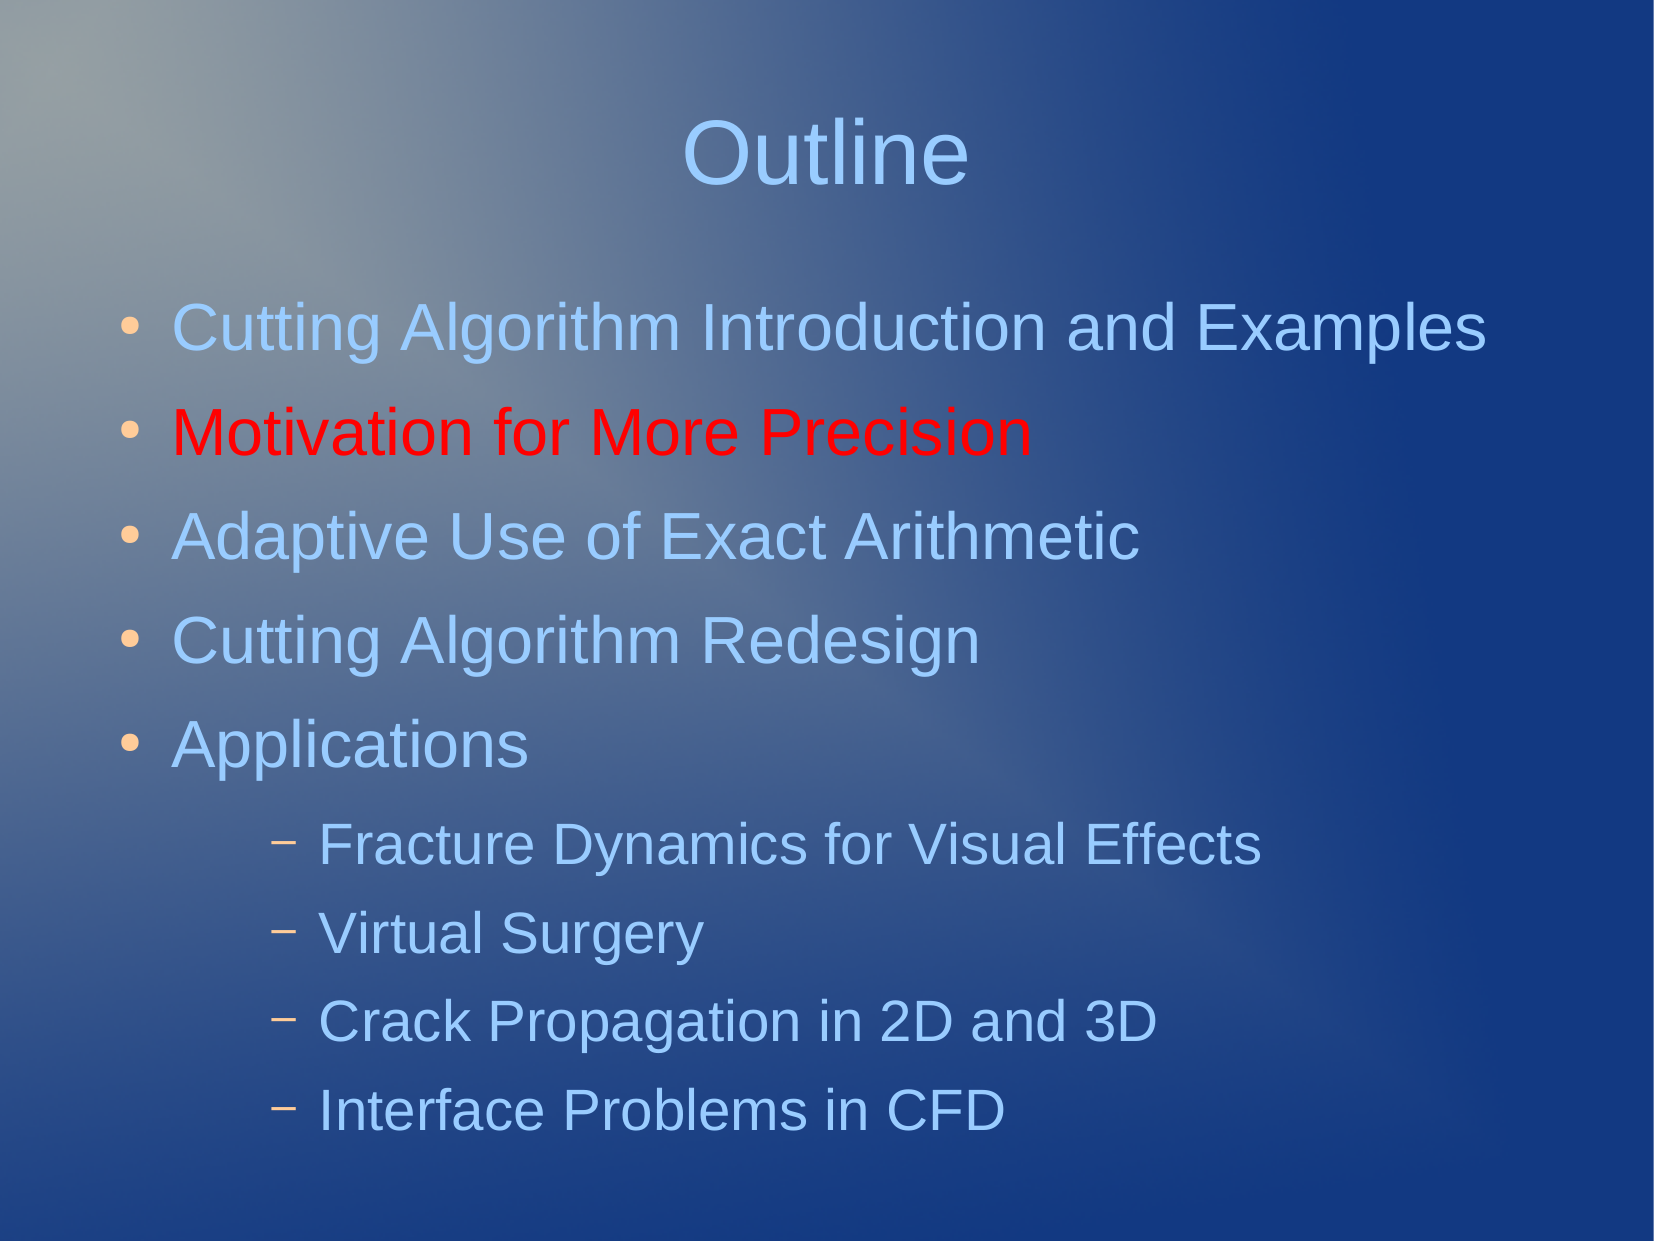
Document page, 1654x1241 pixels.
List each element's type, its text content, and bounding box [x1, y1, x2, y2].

list Cutting Algorithm Introduction and Examples Motivation for More Precision Adaptive Use of Exact Arithmetic Cutting Algorithm Redesign Applications Fracture Dynamics for Visual Effects Virtual Surgery Crack Propagation in 2D and 3D Interface Problems in CFD [82, 290, 1571, 1142]
picture [0, 0, 1654, 1241]
title Outline [82, 49, 1571, 257]
